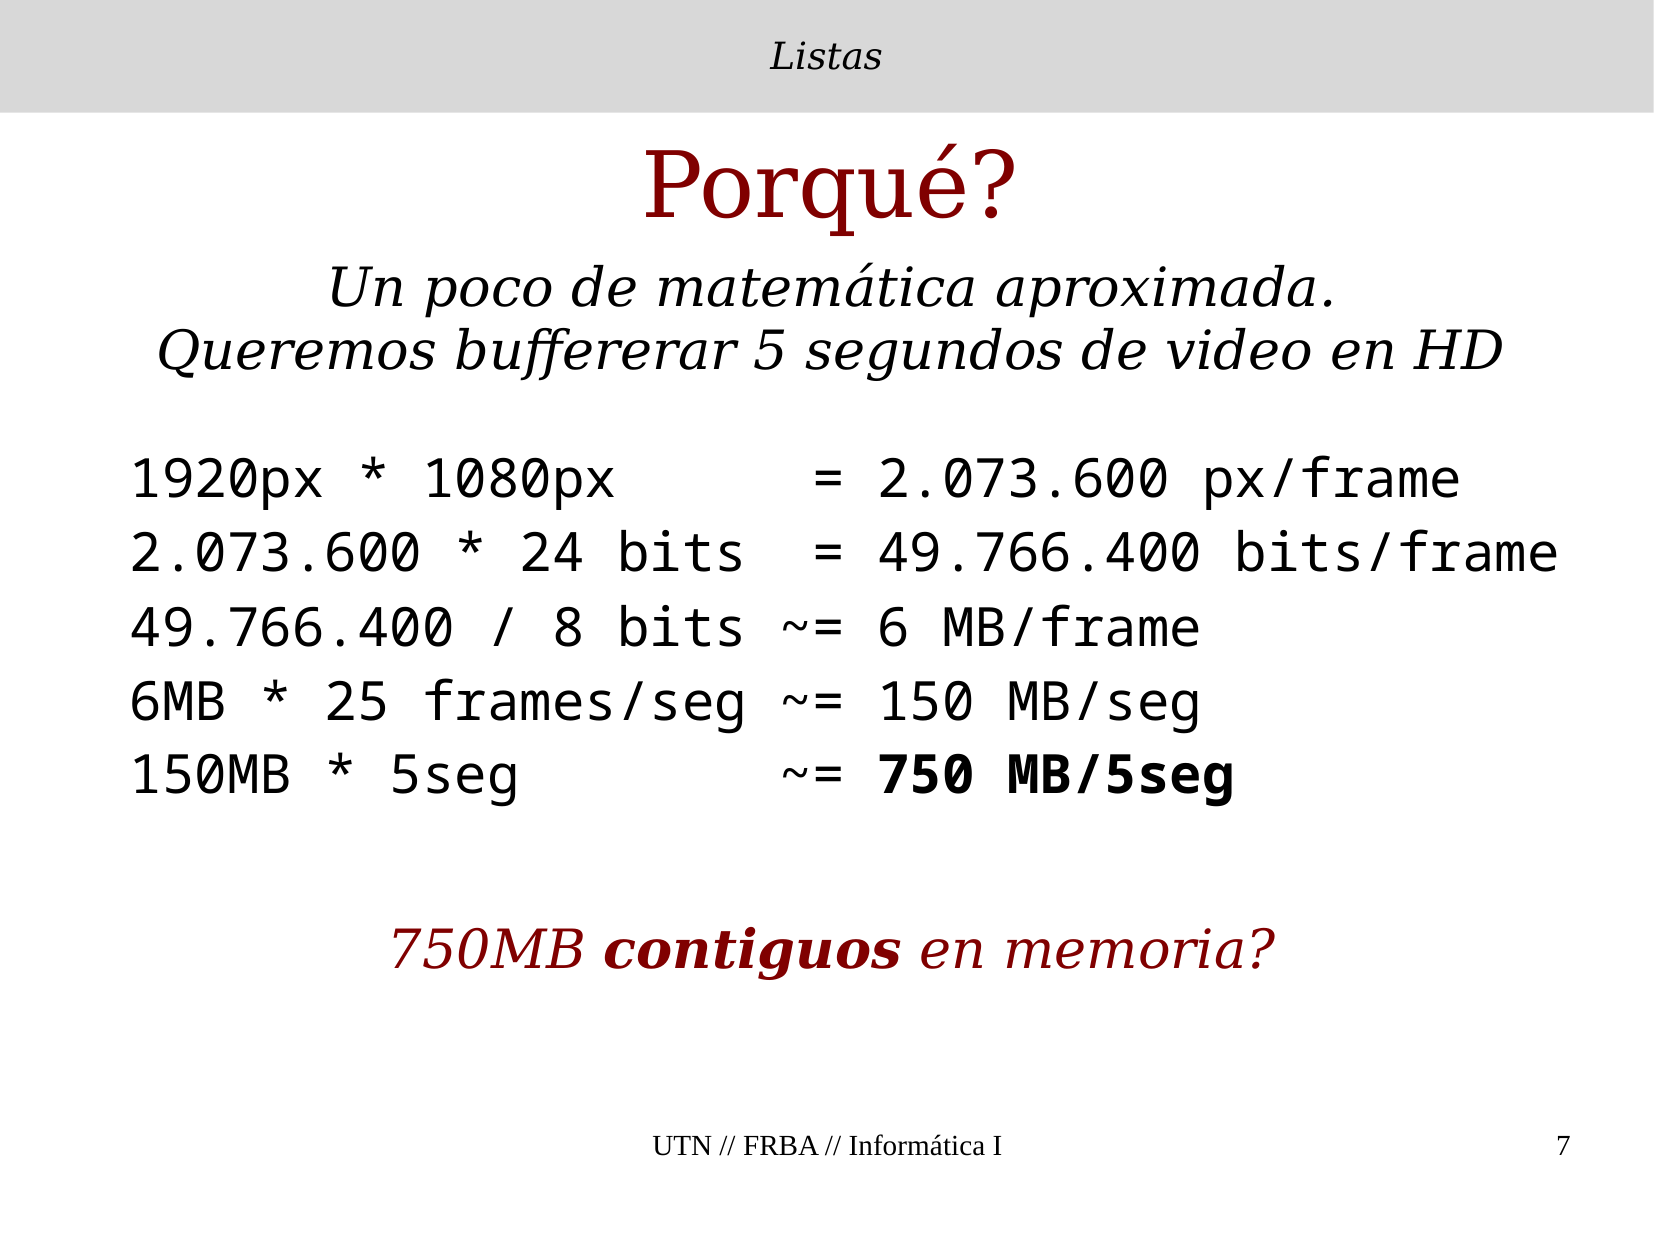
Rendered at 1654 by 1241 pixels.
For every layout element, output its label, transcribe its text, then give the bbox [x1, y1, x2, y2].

title Porqué? [54, 132, 1607, 239]
text_box Listas [0, 0, 1654, 113]
title 750MB contiguos en memoria? [32, 900, 1632, 998]
title Un poco de matemática aproximada. Queremos buffererar 5 segundos de video en HD [32, 256, 1632, 383]
title 1920px * 1080px = 2.073.600 px/frame 2.073.600 * 24 bits = 49.766.400 bits/frame 49.766.400 / 8 bits ~= 6 MB/frame 6MB * 25 frames/seg ~= 150 MB/seg 150MB * 5seg ~= 750 MB/5seg [129, 386, 1582, 864]
